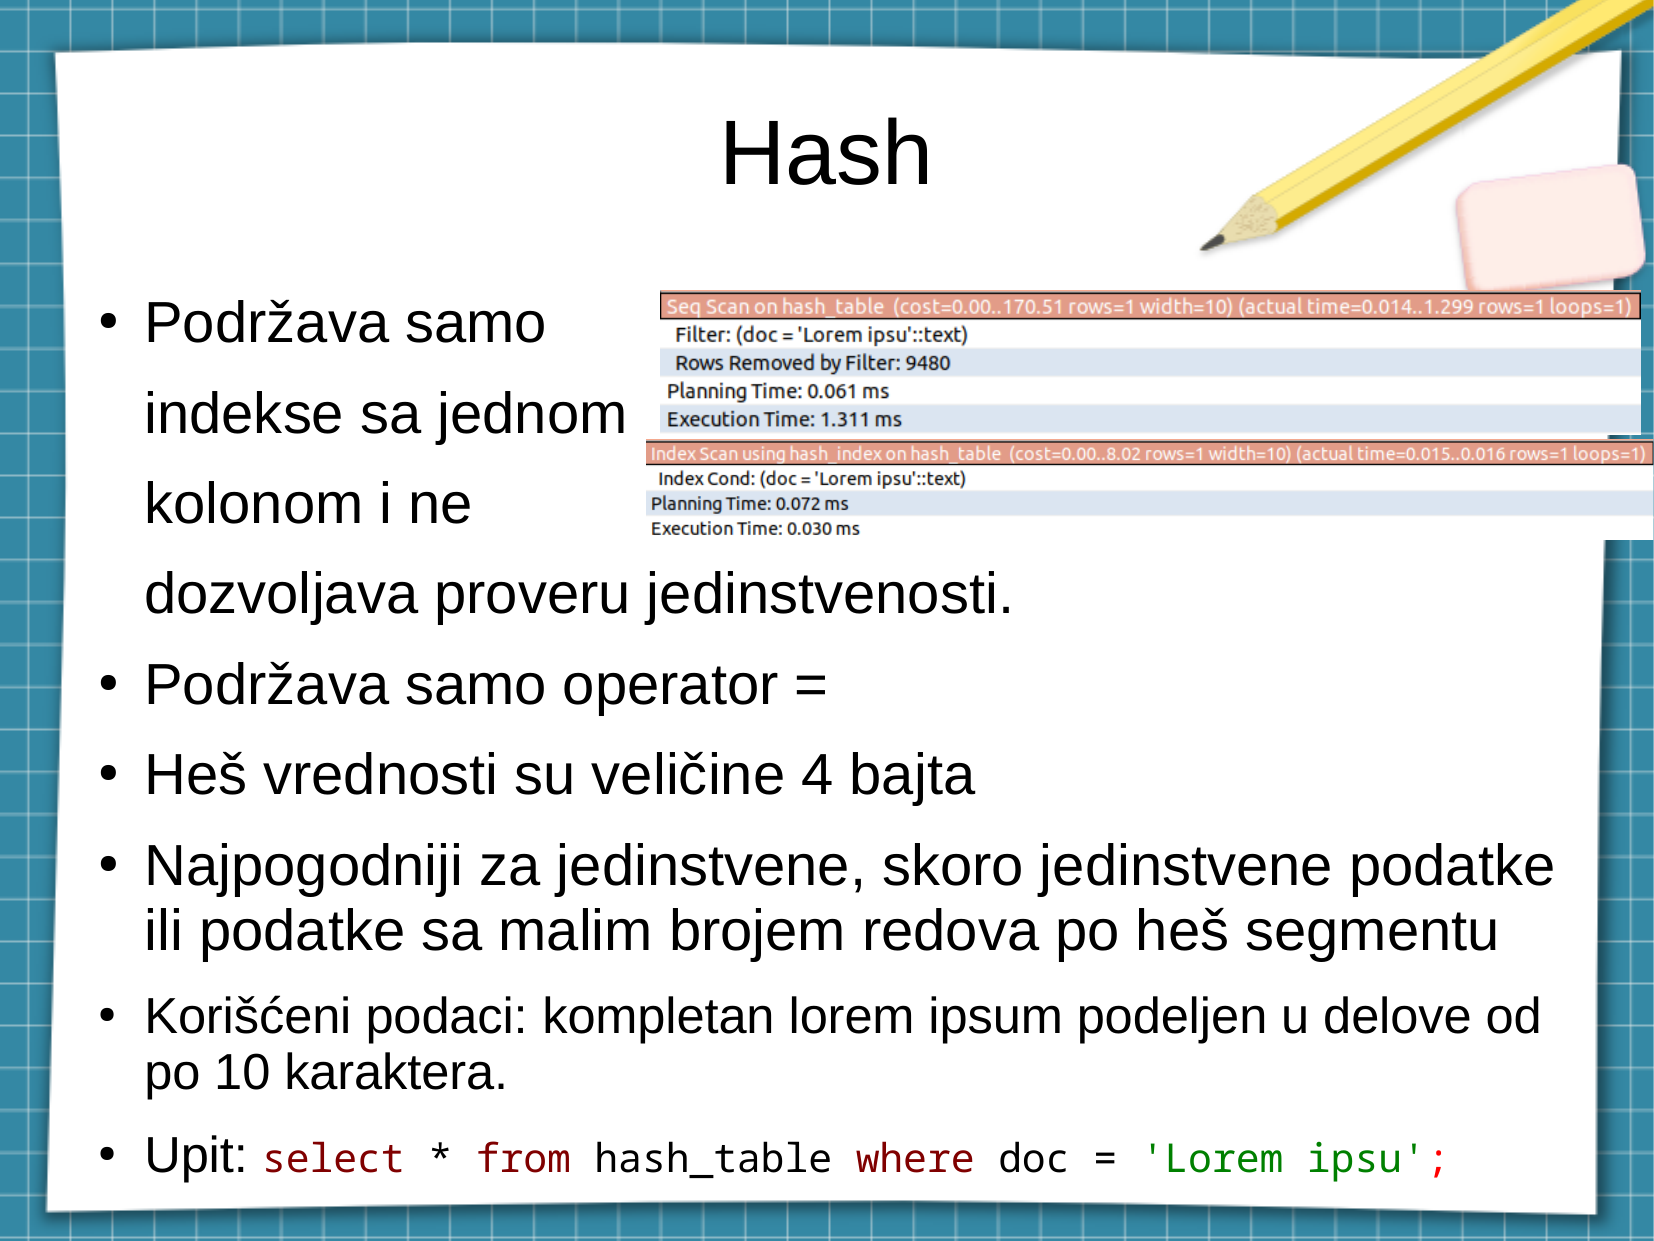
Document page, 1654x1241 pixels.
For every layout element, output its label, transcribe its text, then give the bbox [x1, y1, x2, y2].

list Podržava samo indekse sa jednom kolonom i ne dozvoljava proveru jedinstvenosti. Podržava samo operator = Heš vrednosti su veličine 4 bajta Najpogodniji za jedinstvene, skoro jedinstvene podatke ili podatke sa malim brojem redova po heš segmentu Korišćeni podaci: kompletan lorem ipsum podeljen u delove od po 10 karaktera. Upit: select * from hash_table where doc = 'Lorem ipsu'; [82, 290, 1571, 1201]
picture [0, 0, 1654, 1241]
title Hash [82, 49, 1571, 257]
